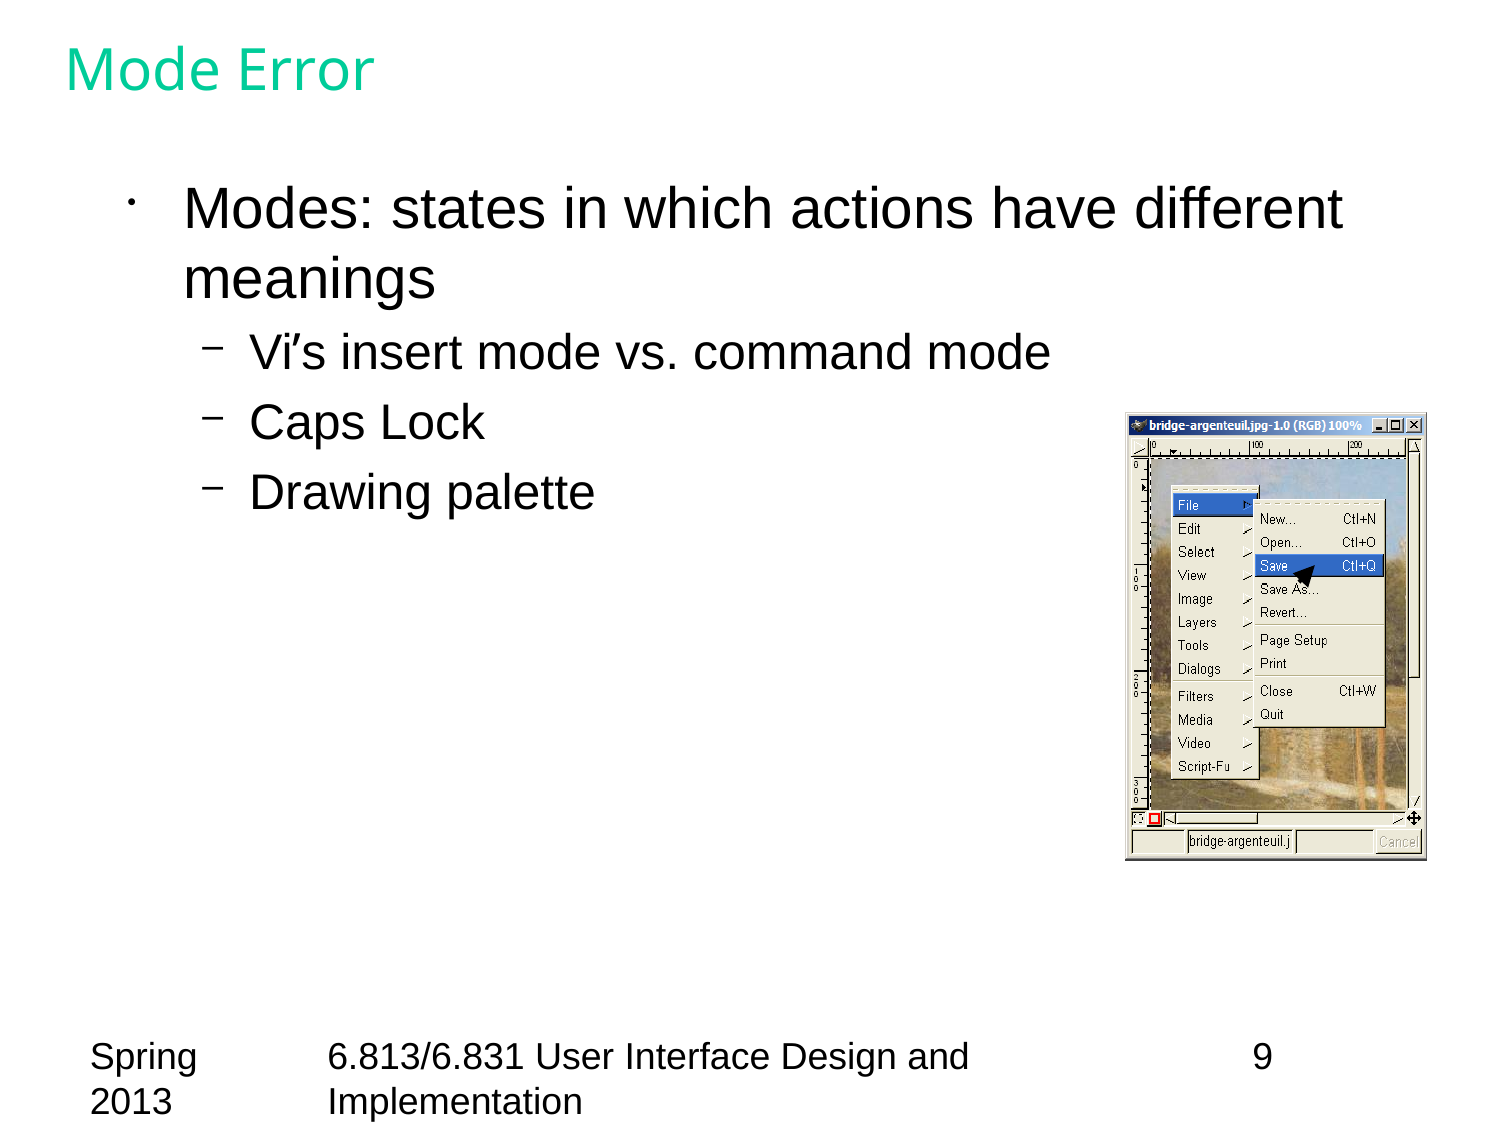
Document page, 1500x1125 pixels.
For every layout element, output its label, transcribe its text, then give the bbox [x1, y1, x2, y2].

slide_number Spring 2013 [75, 1024, 300, 1103]
picture [1125, 412, 1427, 861]
list Modes: states in which actions have different meanings Vi’s insert mode vs. command mode Caps Lock Drawing palette [112, 162, 1388, 1000]
title Mode Error [50, 24, 1438, 150]
footer 6.813/6.831 User Interface Design and Implementation [312, 1024, 1225, 1103]
slide_number <number> [1237, 1024, 1425, 1103]
